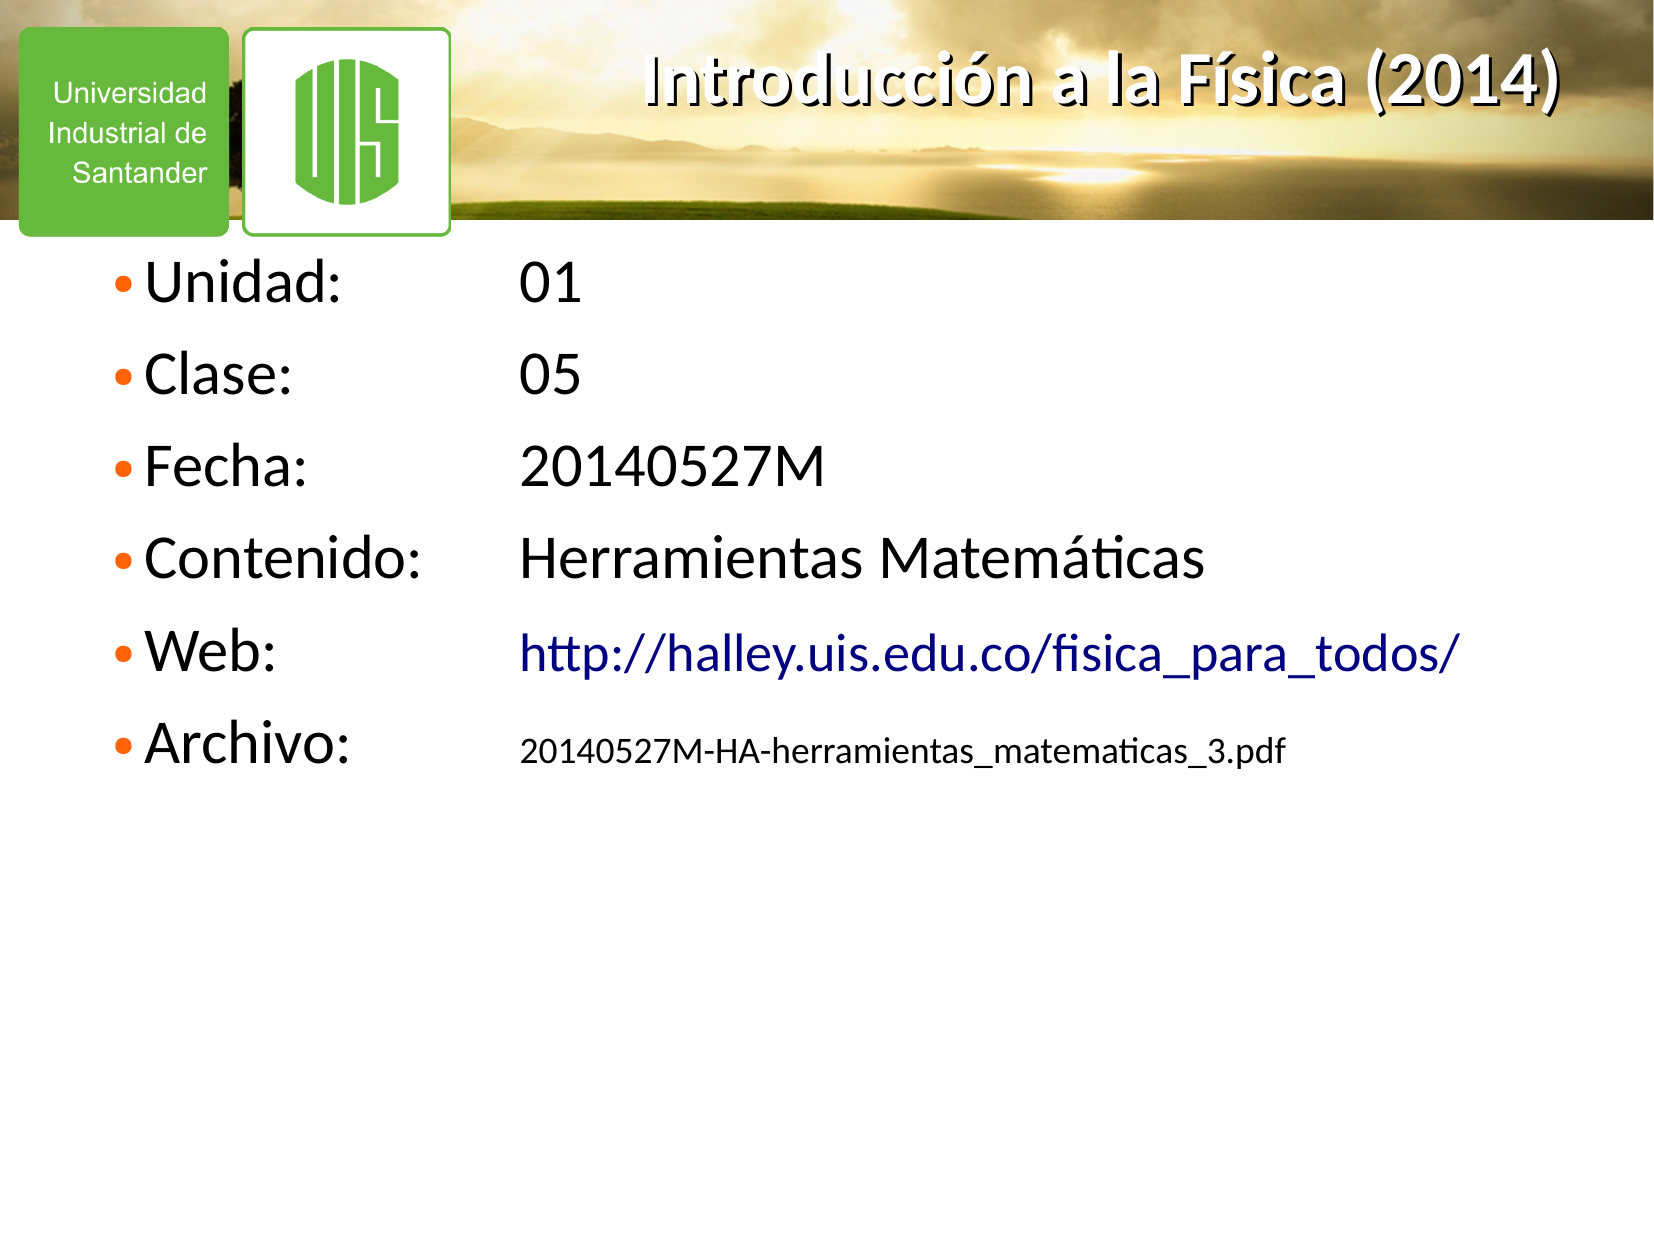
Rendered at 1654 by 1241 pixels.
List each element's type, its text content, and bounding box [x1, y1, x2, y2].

title Introducción a la Física (2014) [75, 19, 1564, 151]
picture [0, 0, 1654, 237]
list Unidad: 01 Clase: 05 Fecha: 20140527M Contenido: Herramientas Matemáticas Web: http://halley.uis.edu.co/fisica_para_todos/ Archivo: 20140527M-HA-herramientas_matematicas_3.pdf [82, 255, 1571, 1126]
